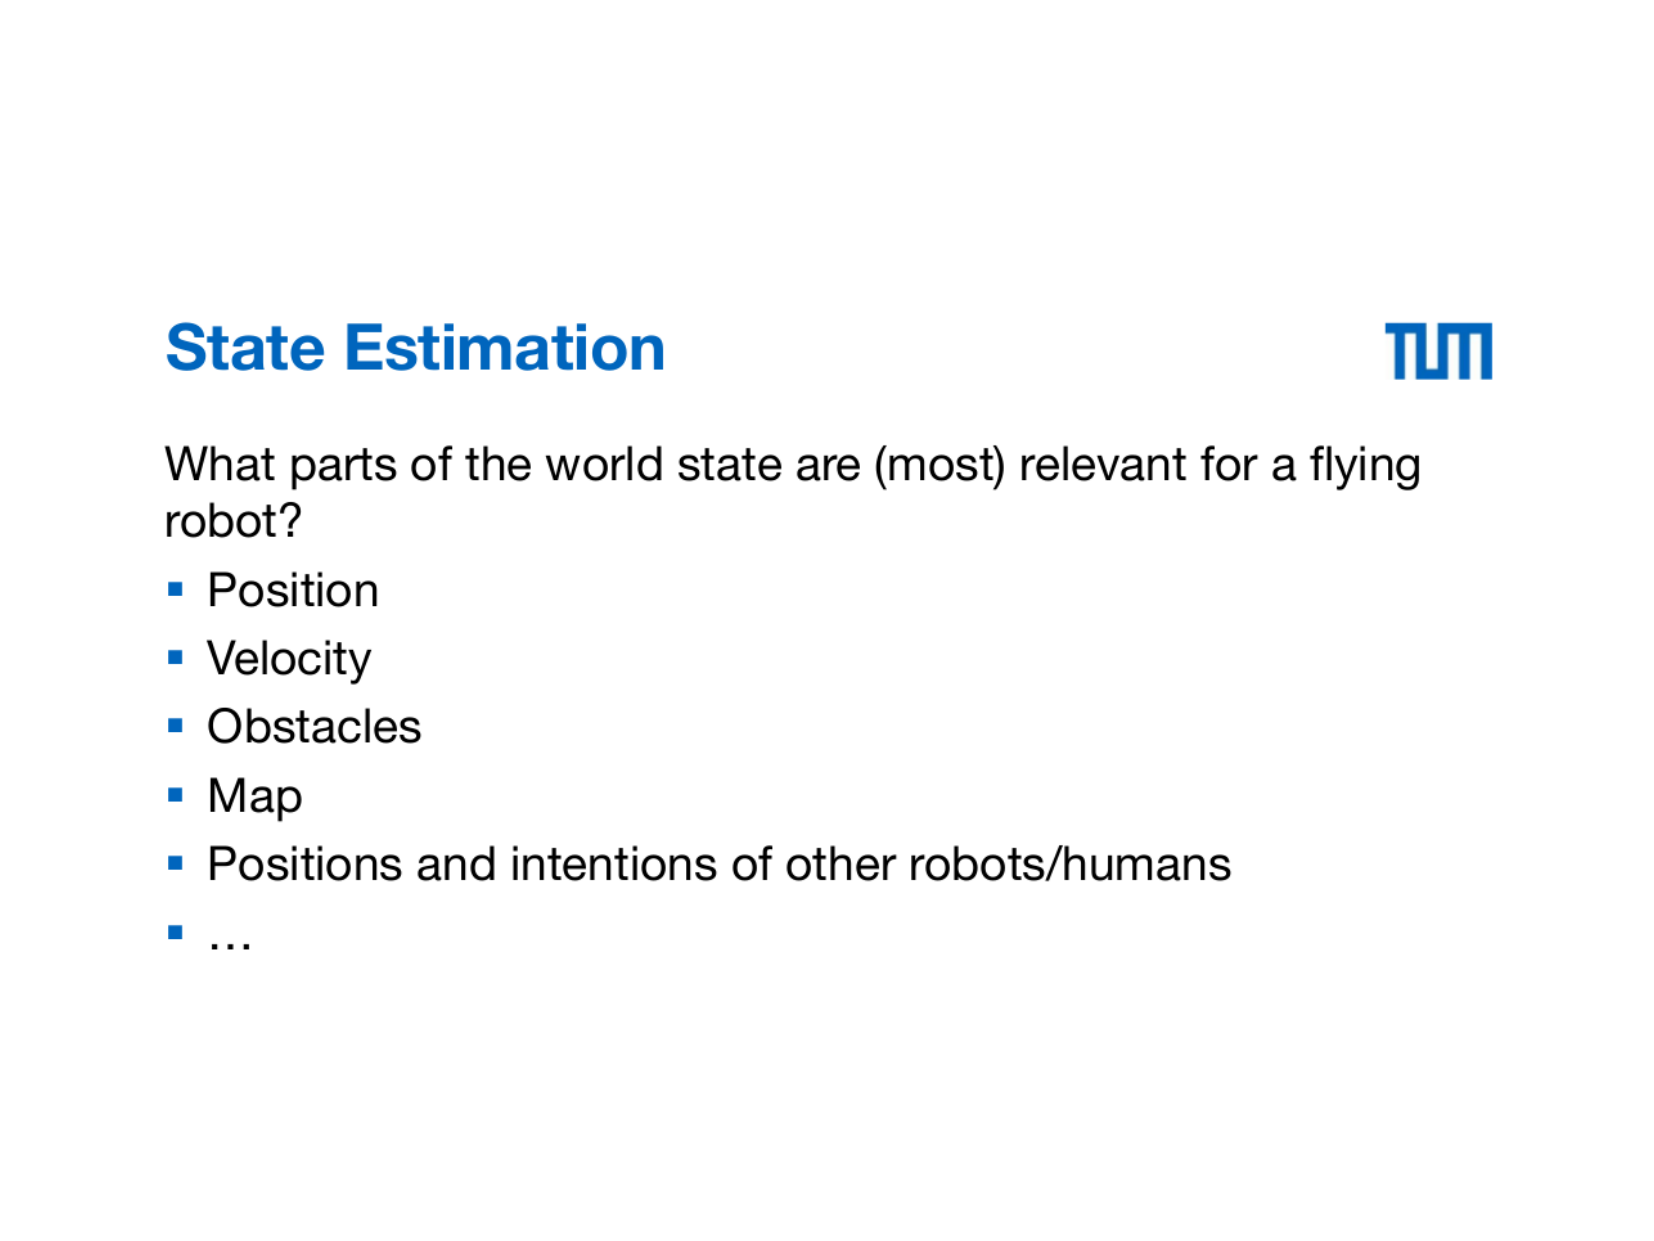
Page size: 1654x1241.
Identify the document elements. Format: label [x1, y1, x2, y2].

picture [113, 290, 1540, 1010]
